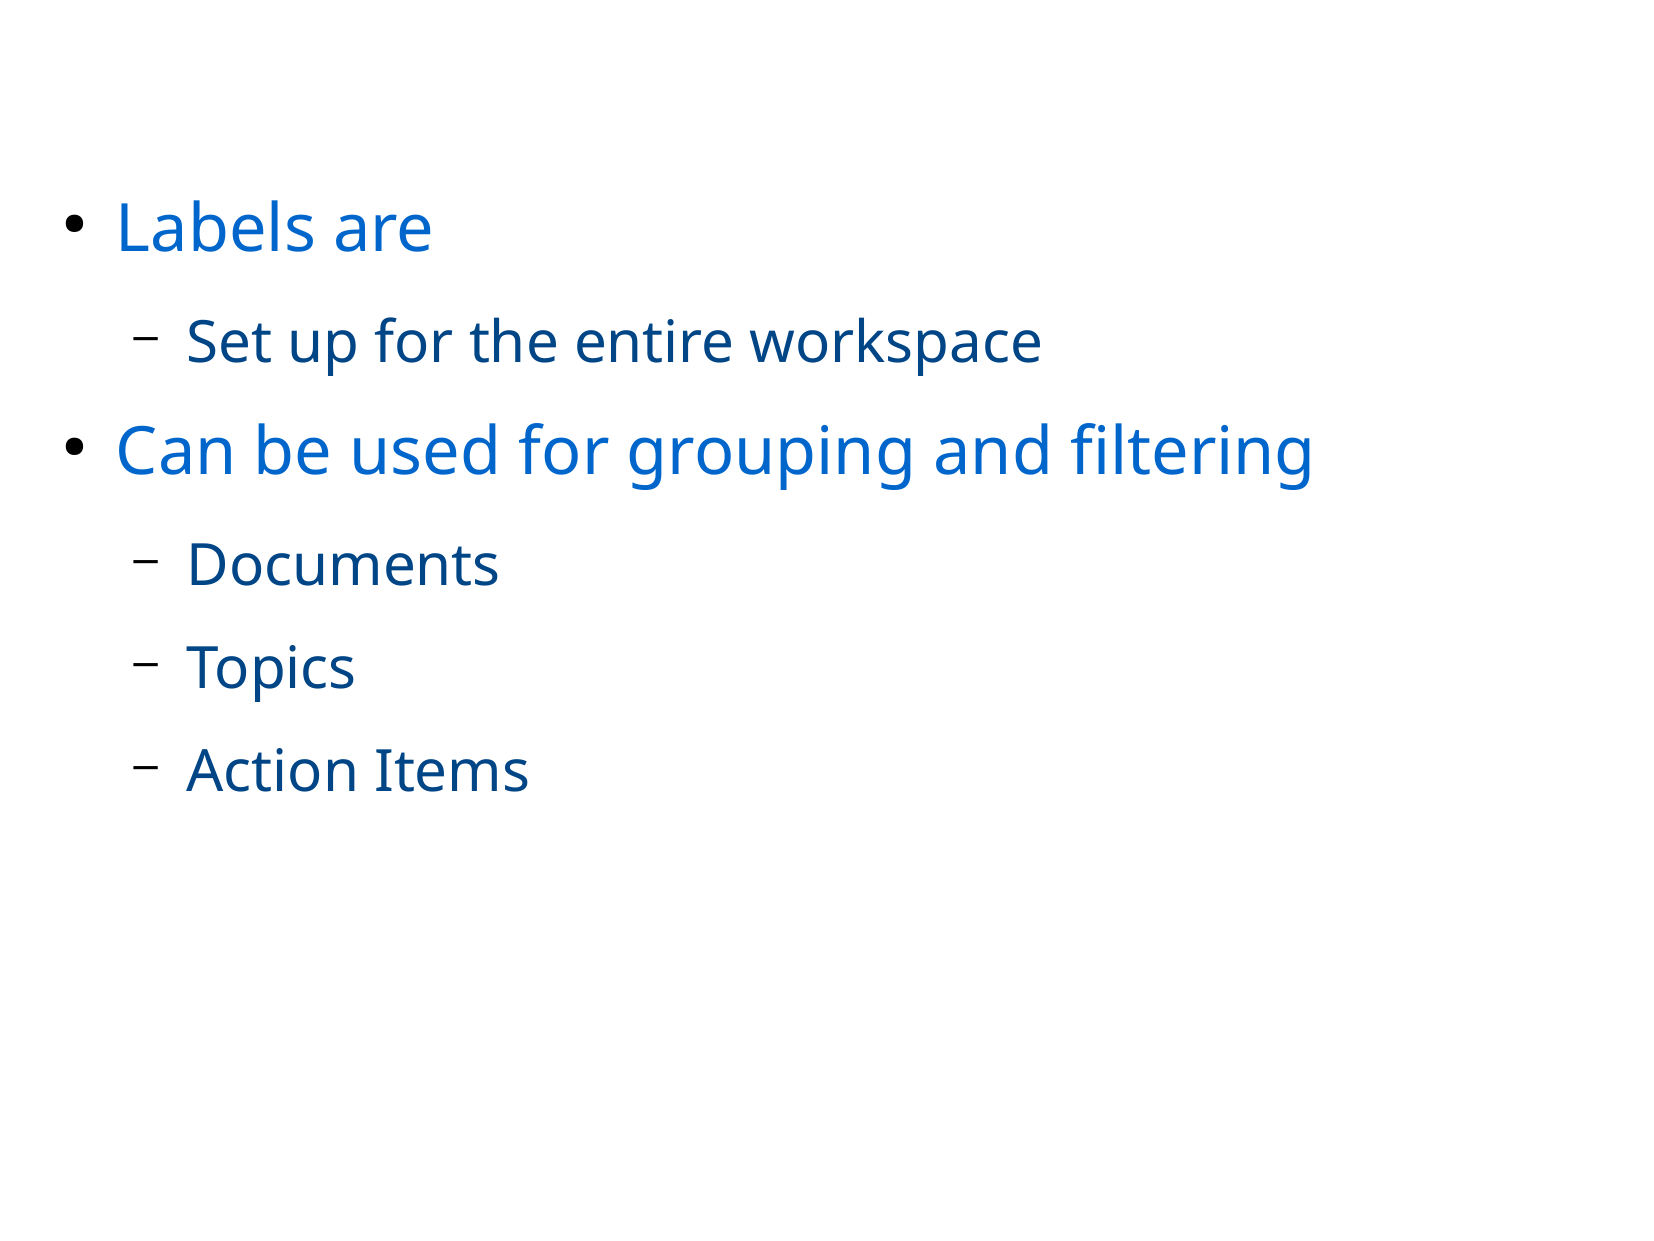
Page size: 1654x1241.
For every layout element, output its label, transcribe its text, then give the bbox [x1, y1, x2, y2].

list Labels are Set up for the entire workspace Can be used for grouping and filtering Documents Topics Action Items [45, 180, 1606, 1156]
